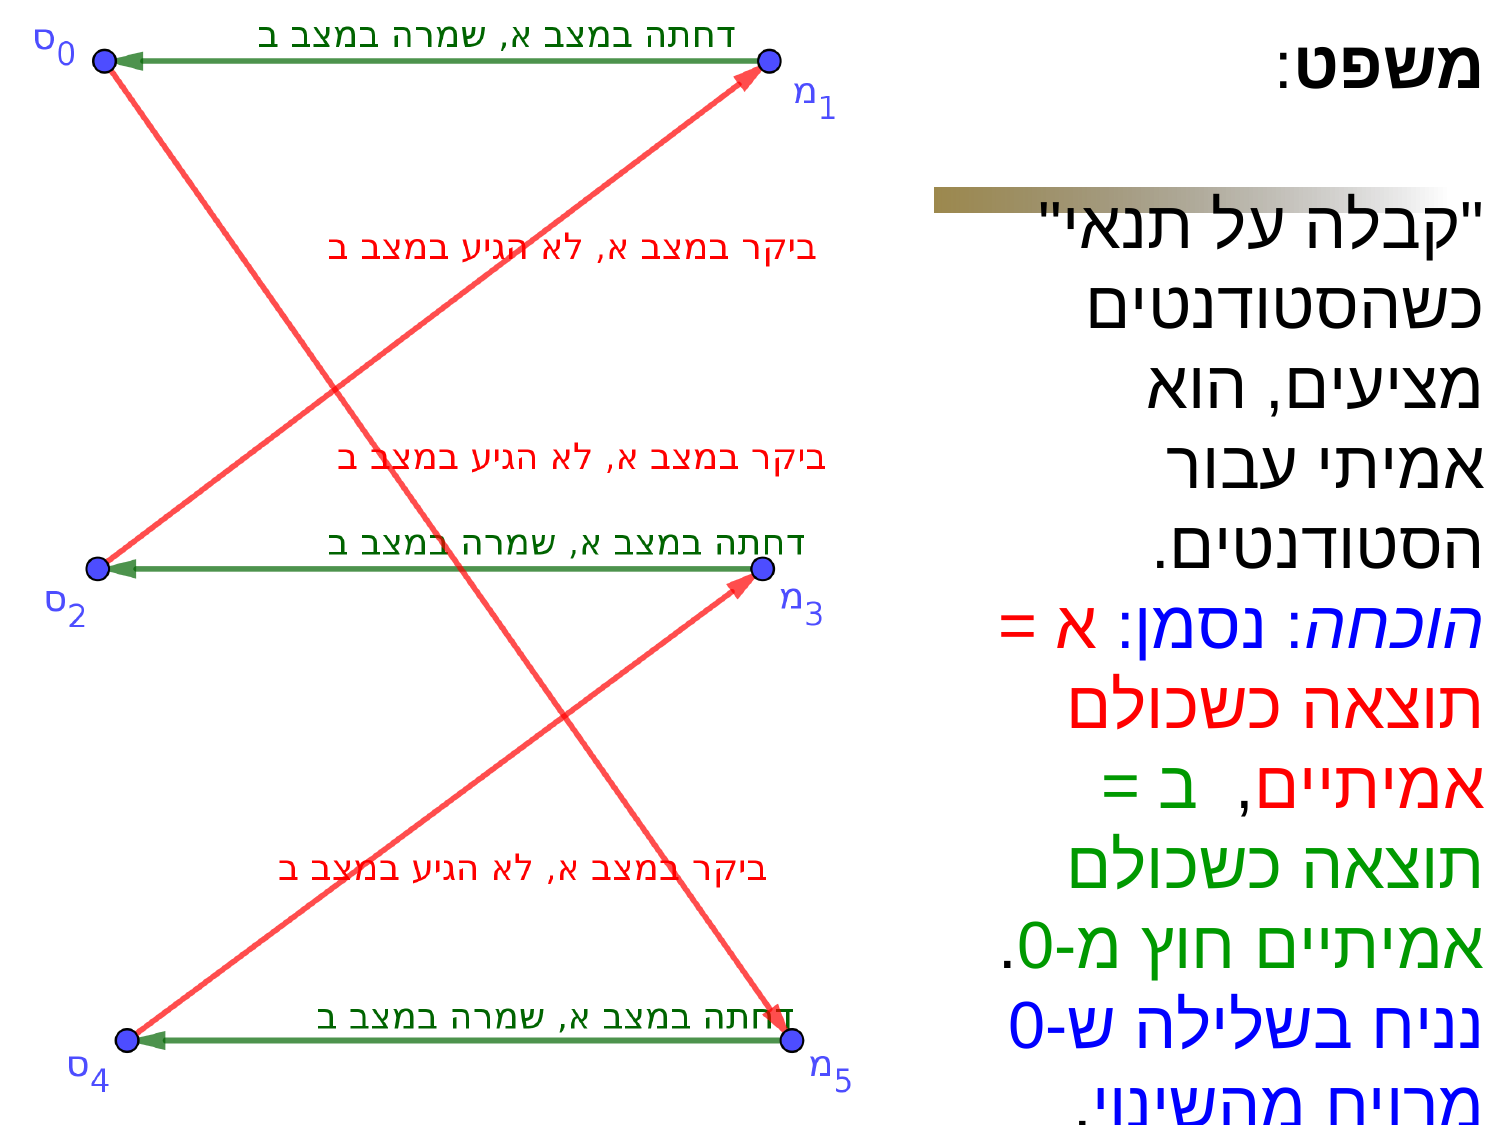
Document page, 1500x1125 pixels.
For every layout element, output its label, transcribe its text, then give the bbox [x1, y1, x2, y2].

picture [0, 0, 934, 1123]
text_box משפט: "קבלה על תנאי" כשהסטודנטים מציעים, הוא אמיתי עבור הסטודנטים. הוכחה: נסמן: א = תוצאה כשכולם אמיתיים, ב = תוצאה כשכולם אמיתיים חוץ מ-0. נניח בשלילה ש-0 מרויח מהשינוי. נגיע למעגל --> [945, 15, 1500, 1125]
